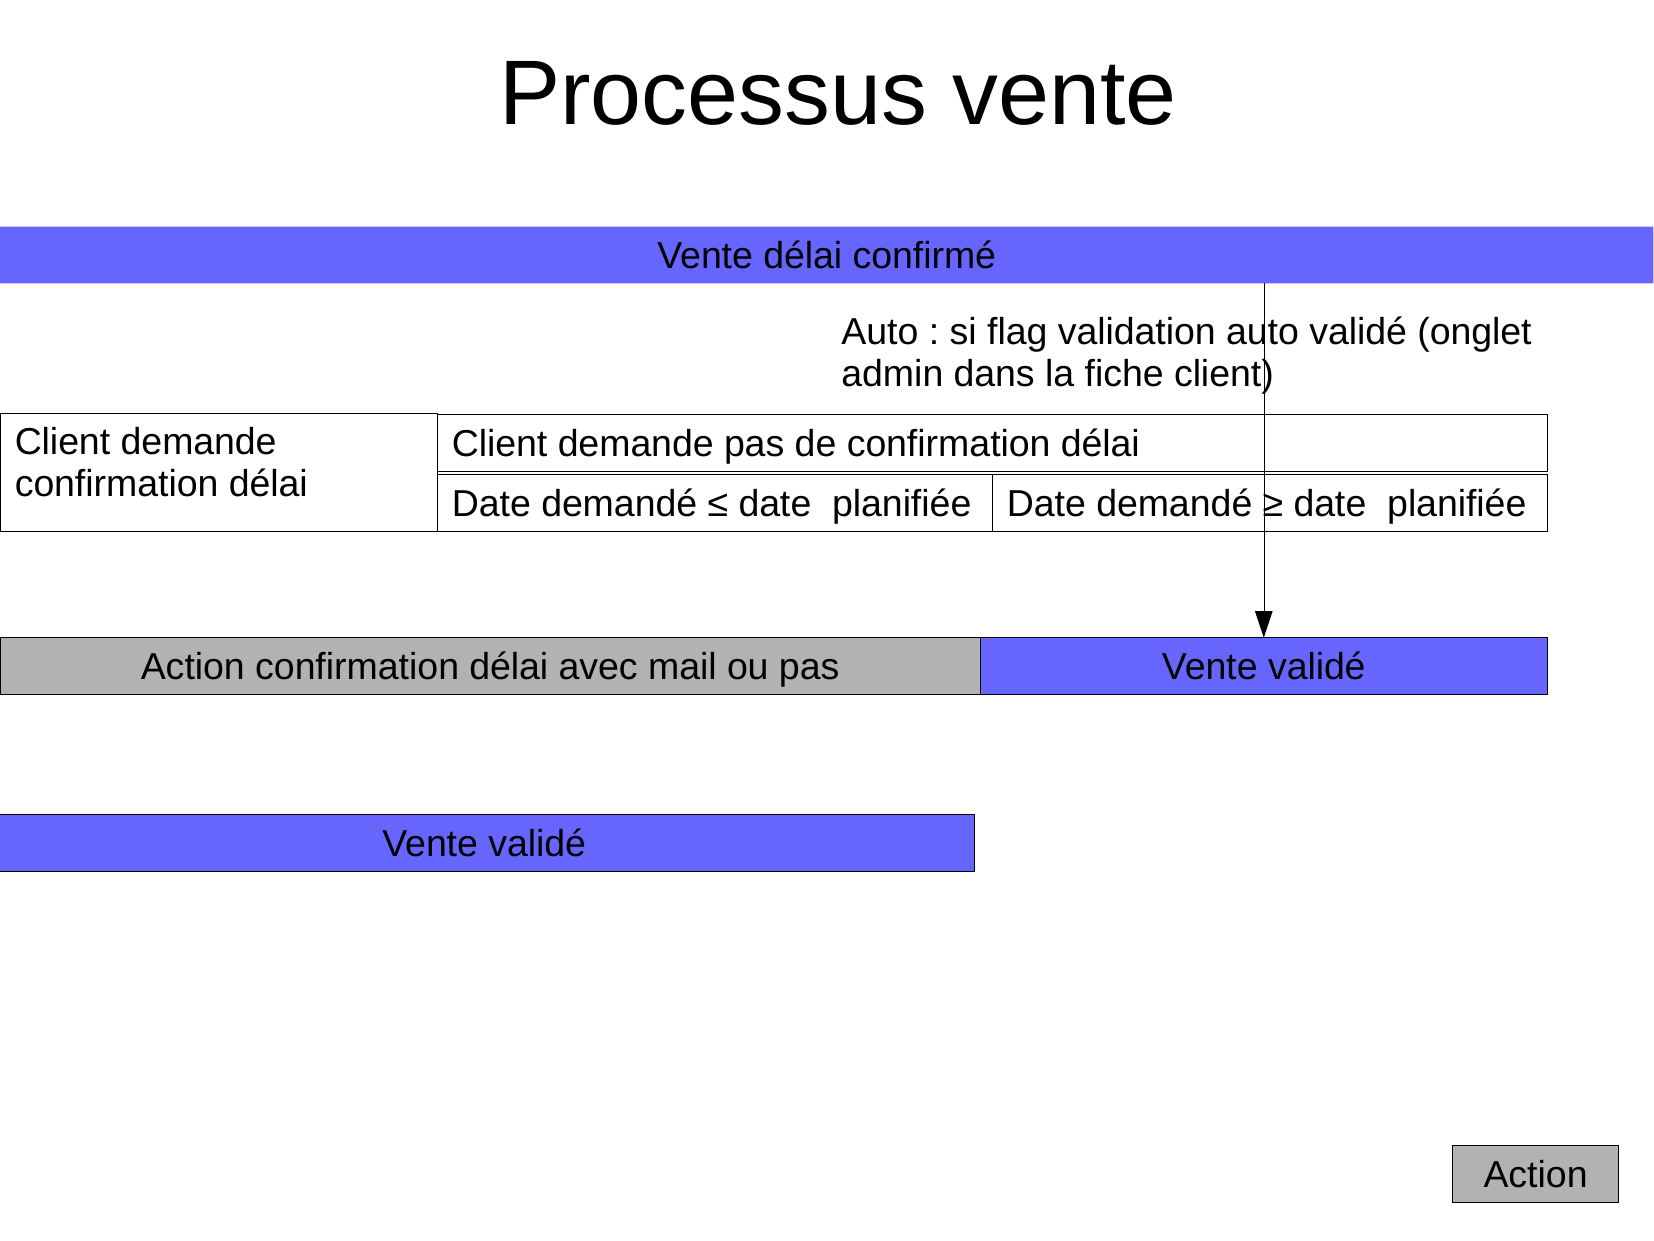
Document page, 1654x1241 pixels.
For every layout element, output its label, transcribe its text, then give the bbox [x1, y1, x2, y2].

title Processus vente [94, 35, 1583, 151]
text_box Client demande pas de confirmation délai [437, 414, 1264, 472]
text_box Auto : si flag validation auto validé (onglet admin dans la fiche client) [826, 302, 1642, 402]
text_box Client demande pas de confirmation délai [1265, 414, 1548, 472]
text_box Client demande confirmation délai [0, 413, 438, 532]
text_box Date demandé ≥ date planifiée [992, 474, 1264, 532]
text_box Date demandé ≤ date planifiée [437, 474, 992, 532]
text_box Action [1452, 1145, 1619, 1203]
text_box Date demandé ≥ date planifiée [1265, 474, 1548, 532]
text_box Action confirmation délai avec mail ou pas [0, 637, 980, 695]
text_box Vente validé [0, 814, 975, 872]
text_box Vente validé [980, 637, 1548, 695]
text_box Vente délai confirmé [0, 226, 1654, 284]
